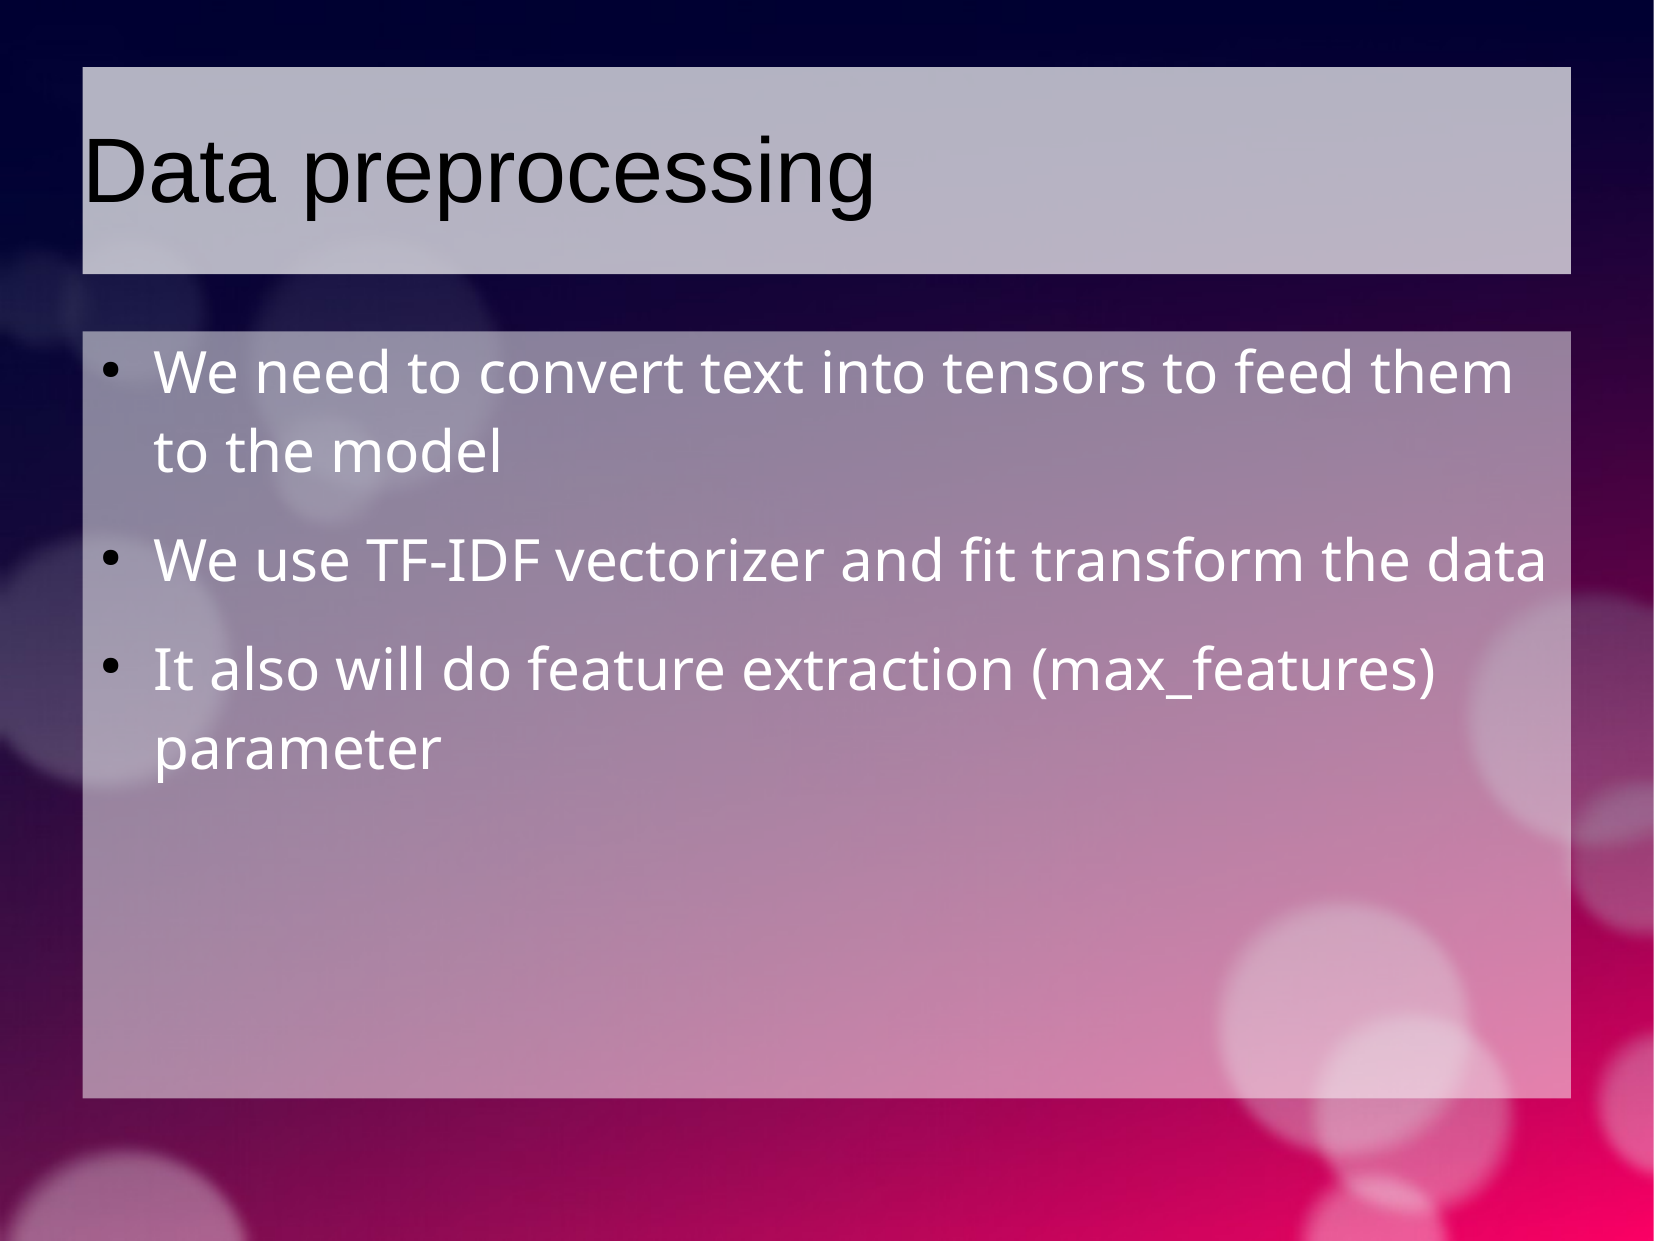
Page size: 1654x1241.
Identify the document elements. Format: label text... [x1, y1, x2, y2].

title Data preprocessing [82, 67, 1571, 275]
picture [0, 0, 1654, 1241]
list We need to convert text into tensors to feed them to the model We use TF-IDF vectorizer and fit transform the data It also will do feature extraction (max_features) parameter [82, 331, 1571, 1099]
